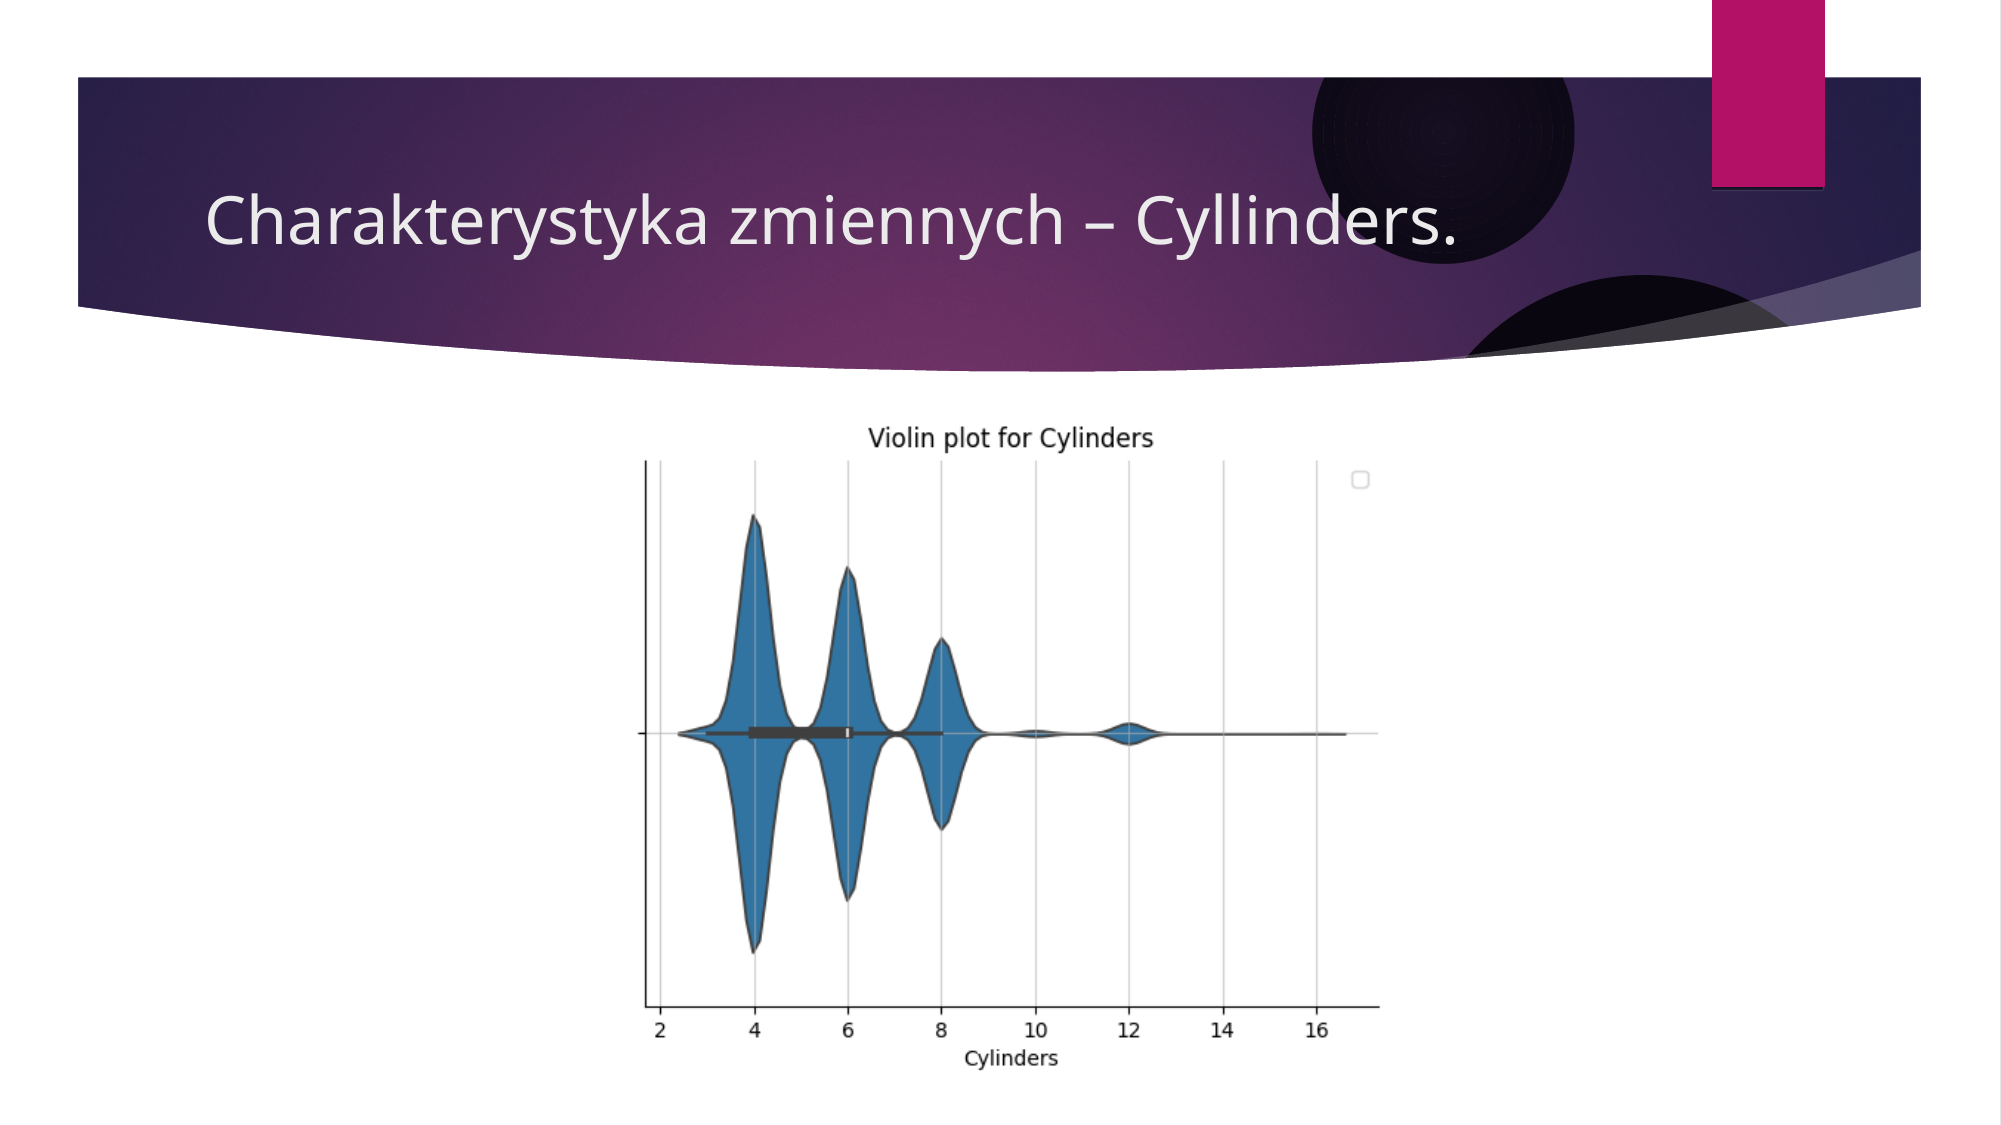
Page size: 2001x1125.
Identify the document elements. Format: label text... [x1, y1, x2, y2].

picture [527, 375, 1473, 1085]
title Charakterystyka zmiennych – Cyllinders. [189, 159, 1627, 276]
